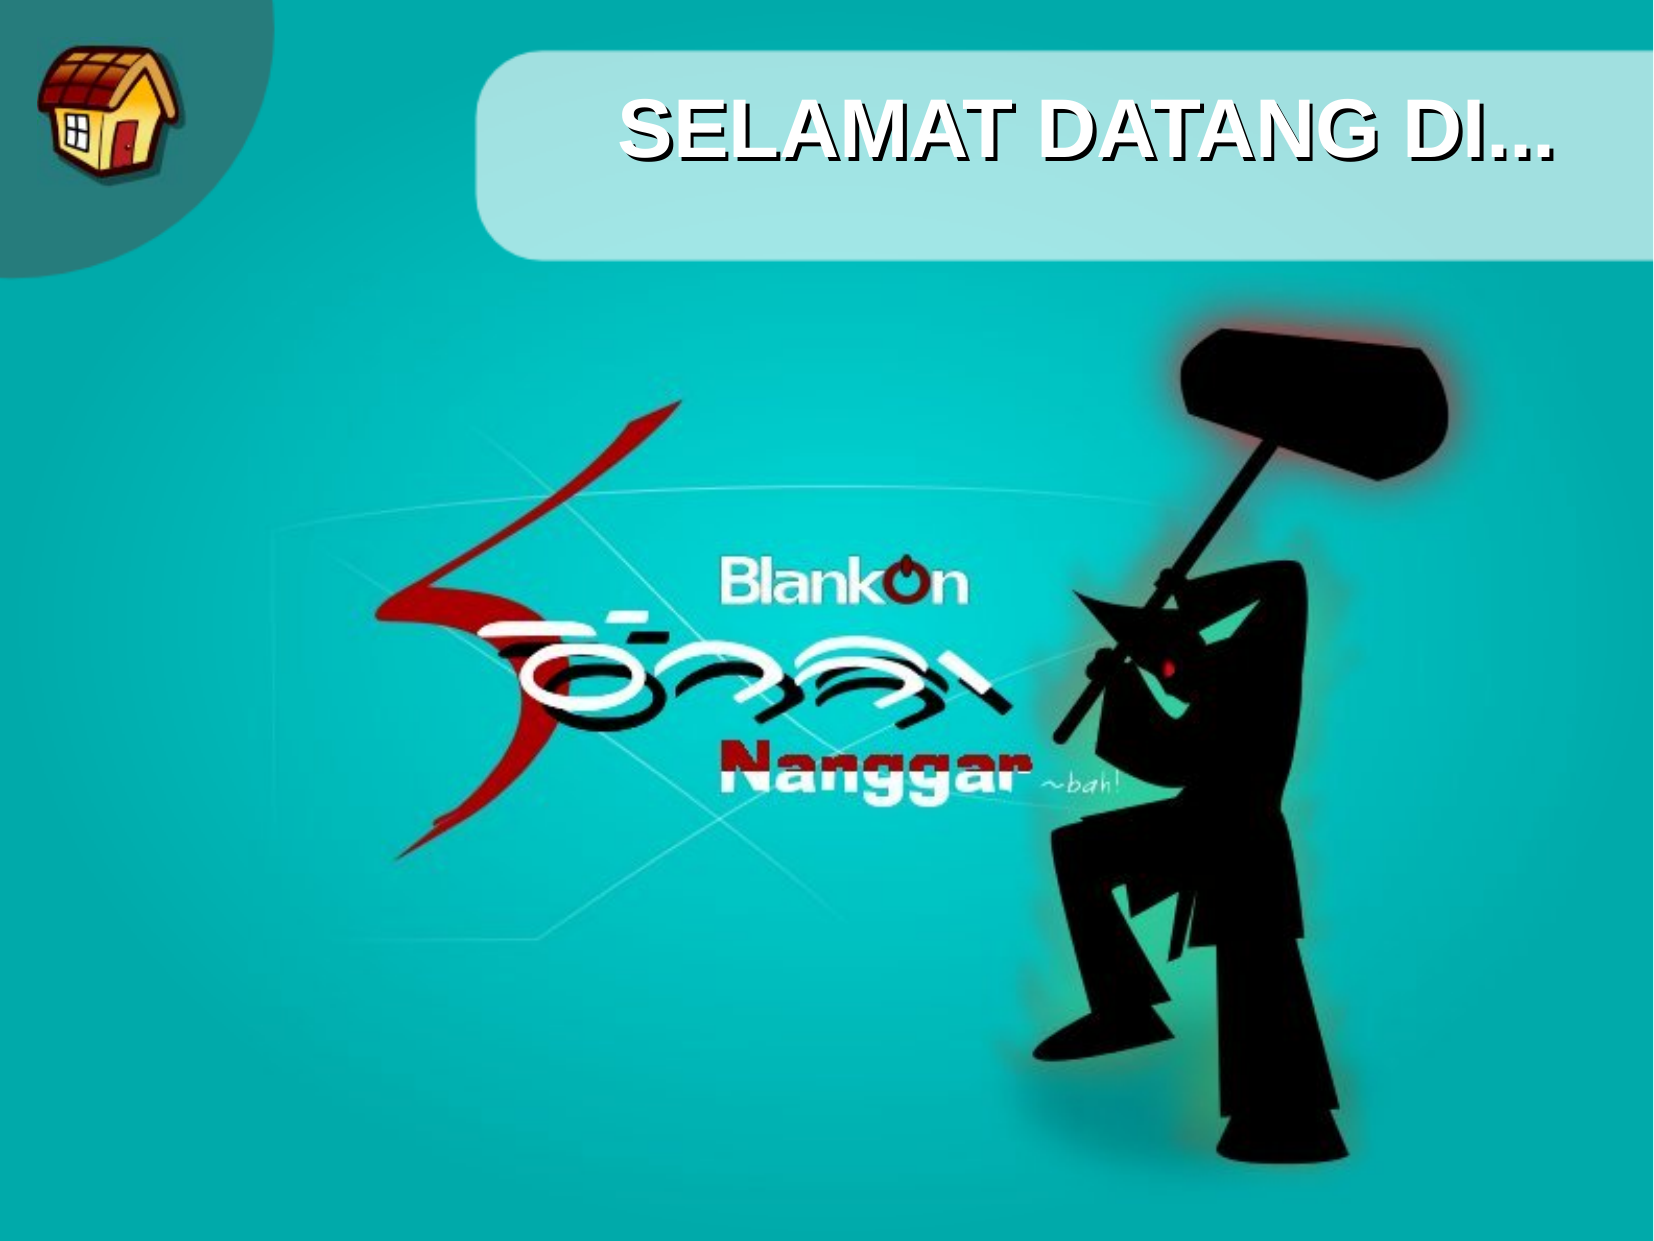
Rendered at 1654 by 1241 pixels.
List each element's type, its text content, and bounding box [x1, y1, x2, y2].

text_box SELAMAT DATANG DI... [524, 75, 1650, 226]
picture [0, 0, 1654, 1241]
